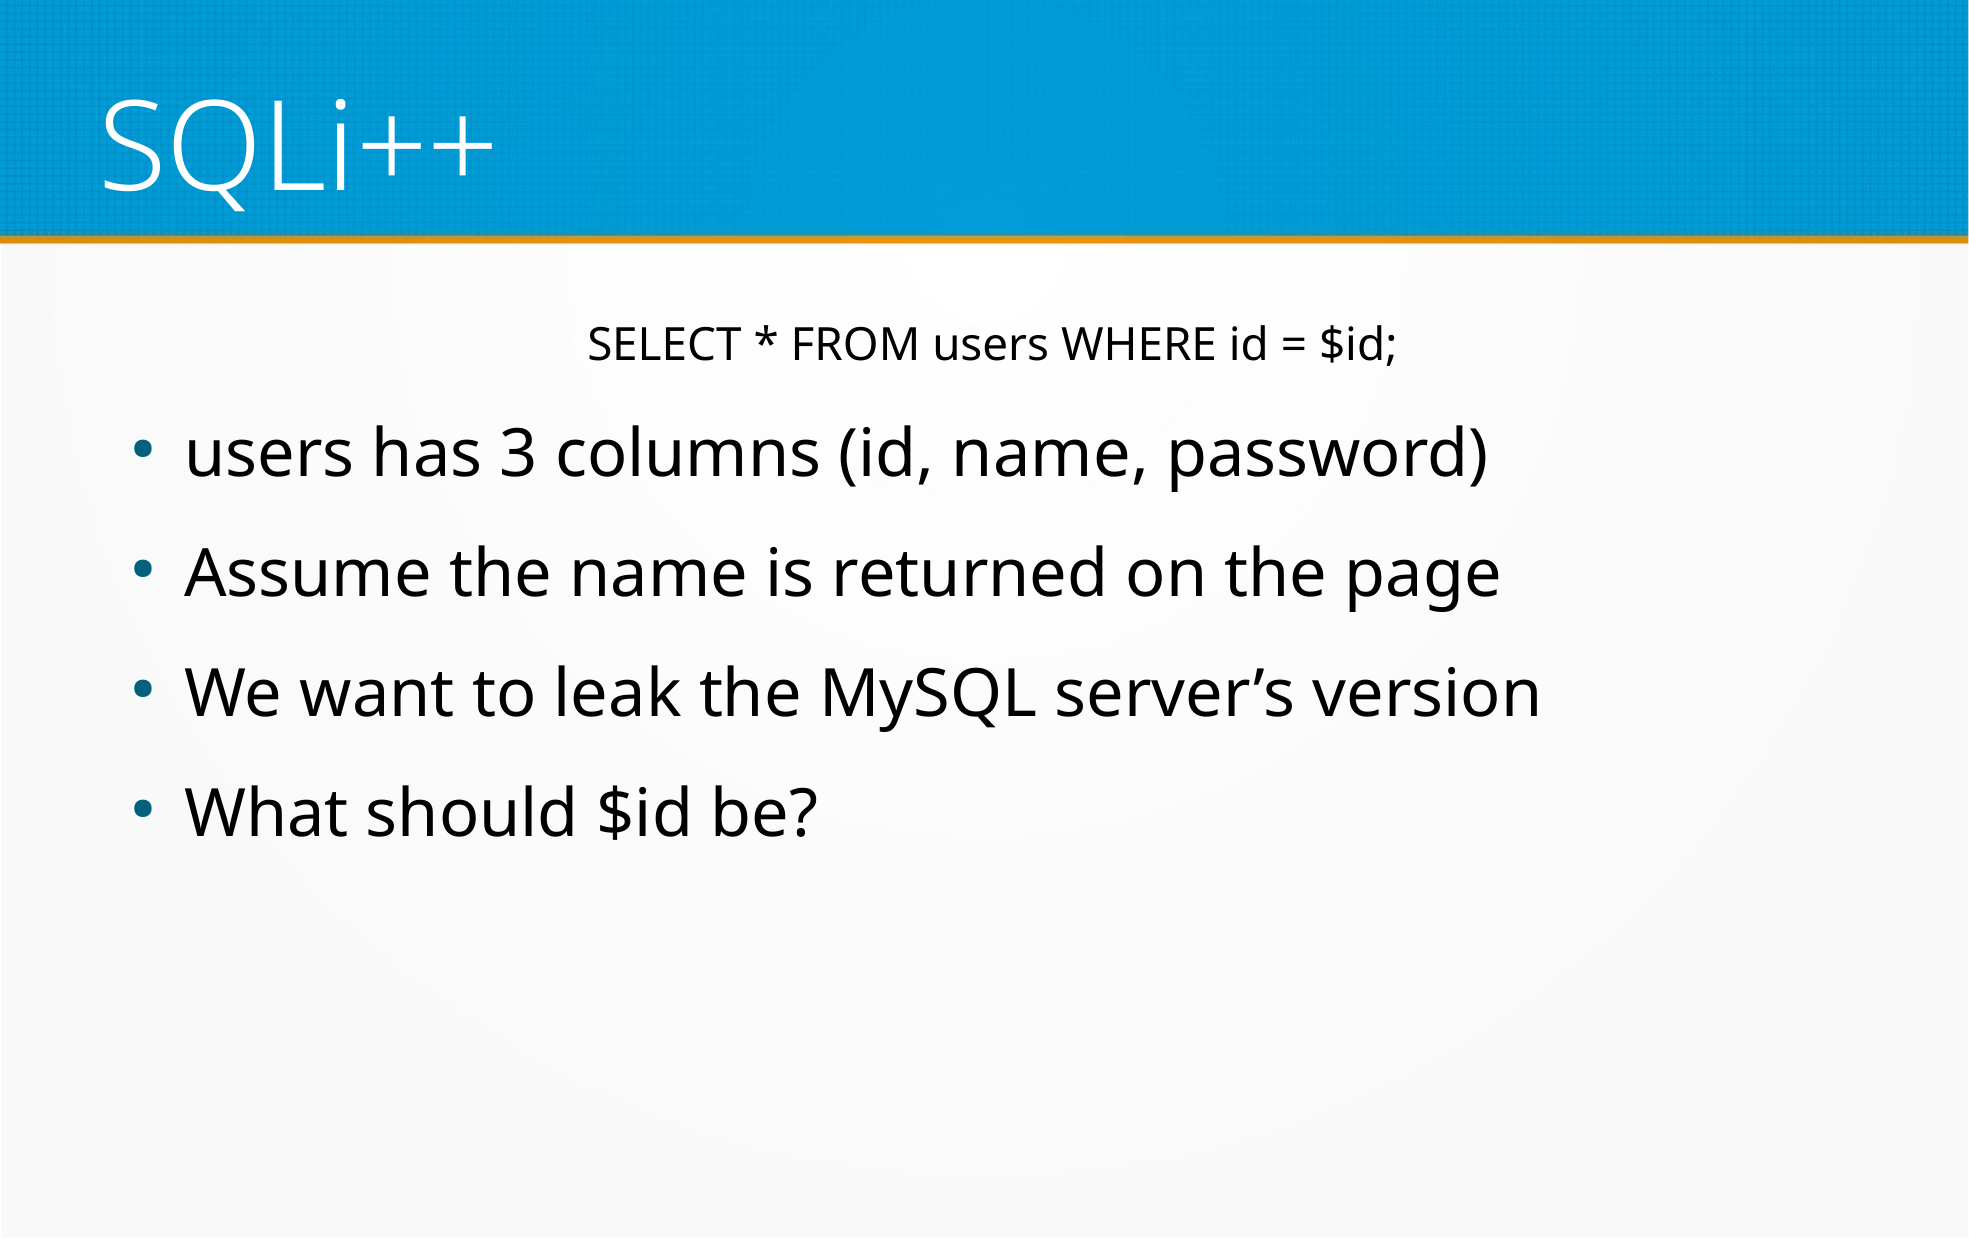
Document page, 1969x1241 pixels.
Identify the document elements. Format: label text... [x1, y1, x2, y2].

title SQLi++ [98, 19, 1870, 227]
picture [0, 233, 1969, 1241]
text_box SELECT * FROM users WHERE id = $id; [75, 307, 1876, 377]
list users has 3 columns (id, name, password) Assume the name is returned on the page We want to leak the MySQL server’s version What should $id be? [113, 405, 1876, 1081]
